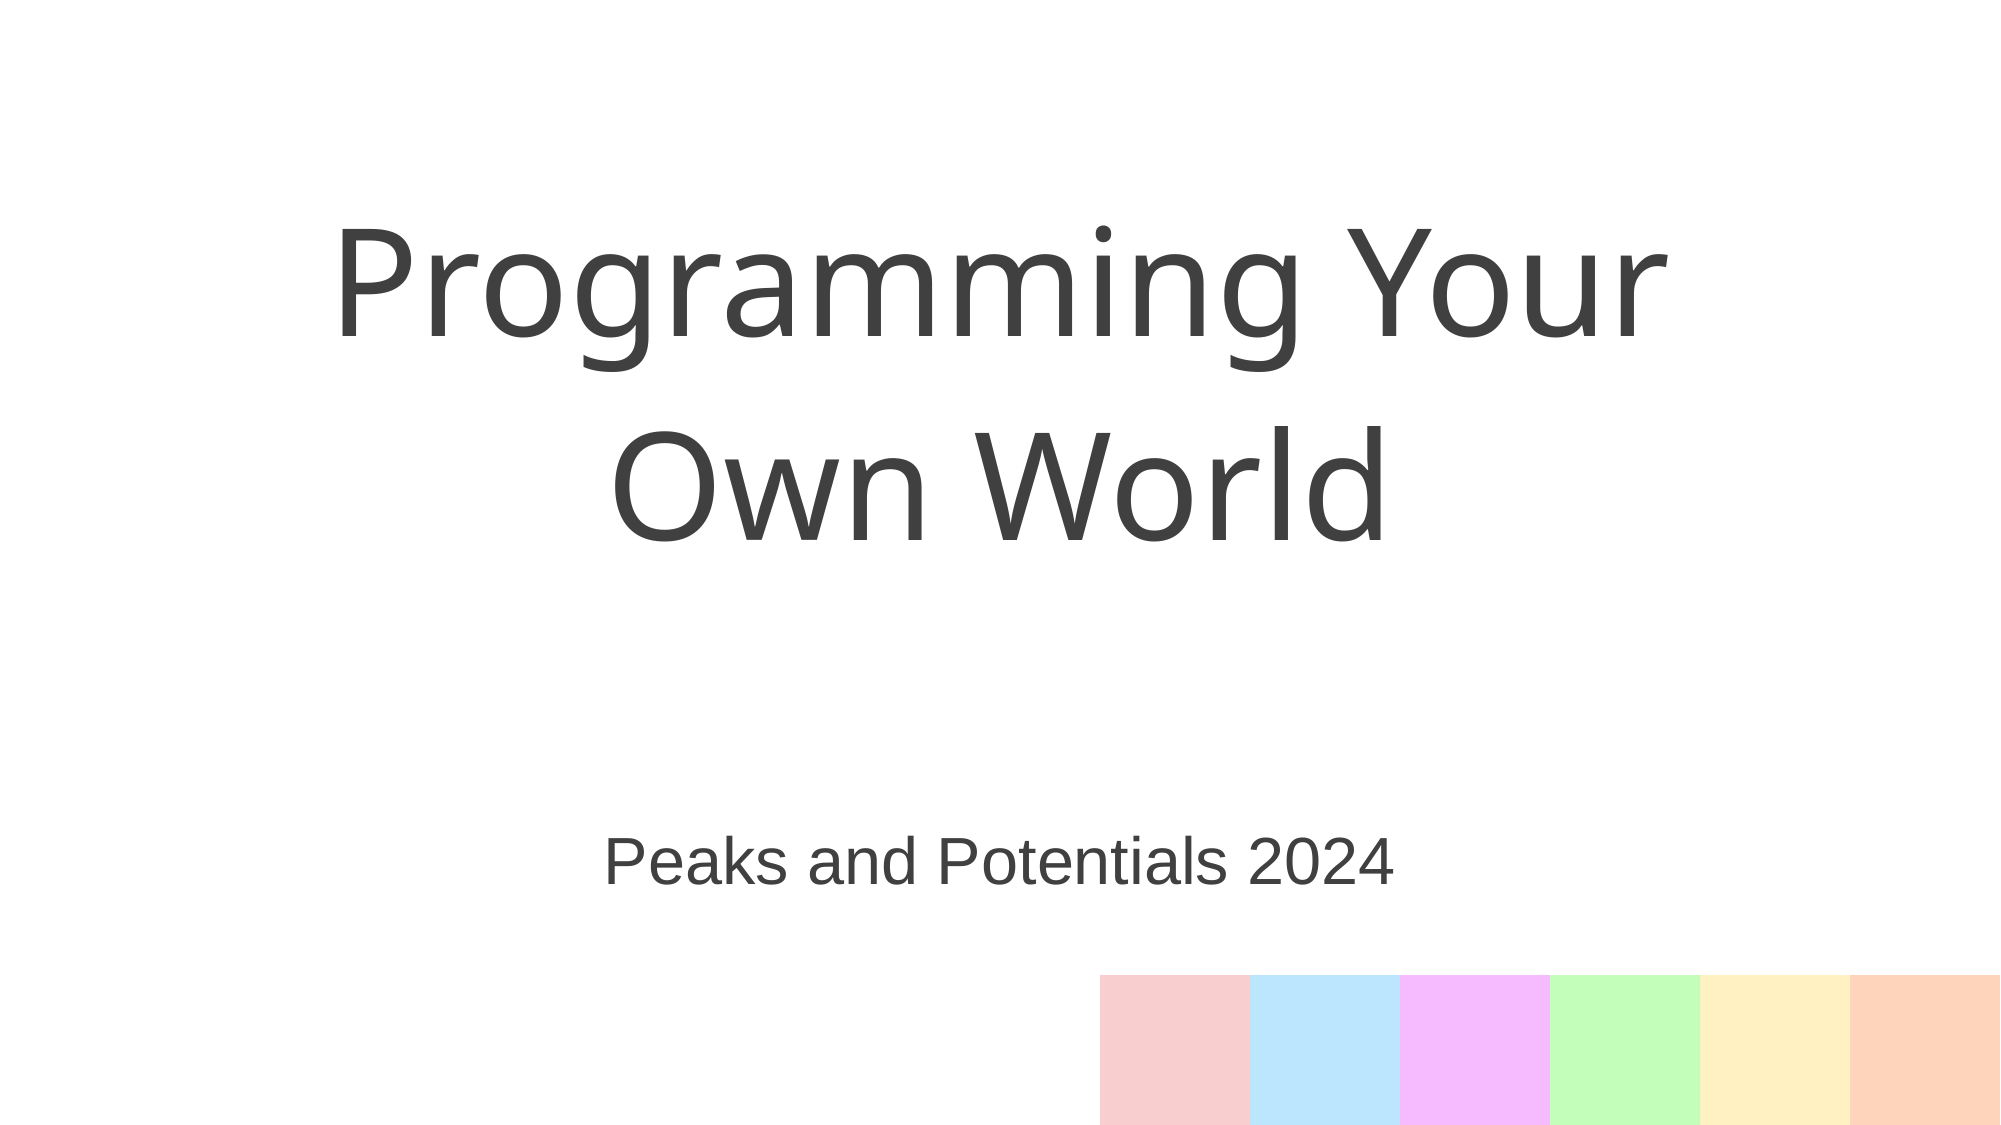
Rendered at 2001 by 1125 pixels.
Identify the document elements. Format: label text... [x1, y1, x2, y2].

title Programming Your Own World [249, 175, 1750, 385]
subtitle Peaks and Potentials 2024 [249, 385, 1750, 1038]
text_box [1100, 975, 2000, 1125]
